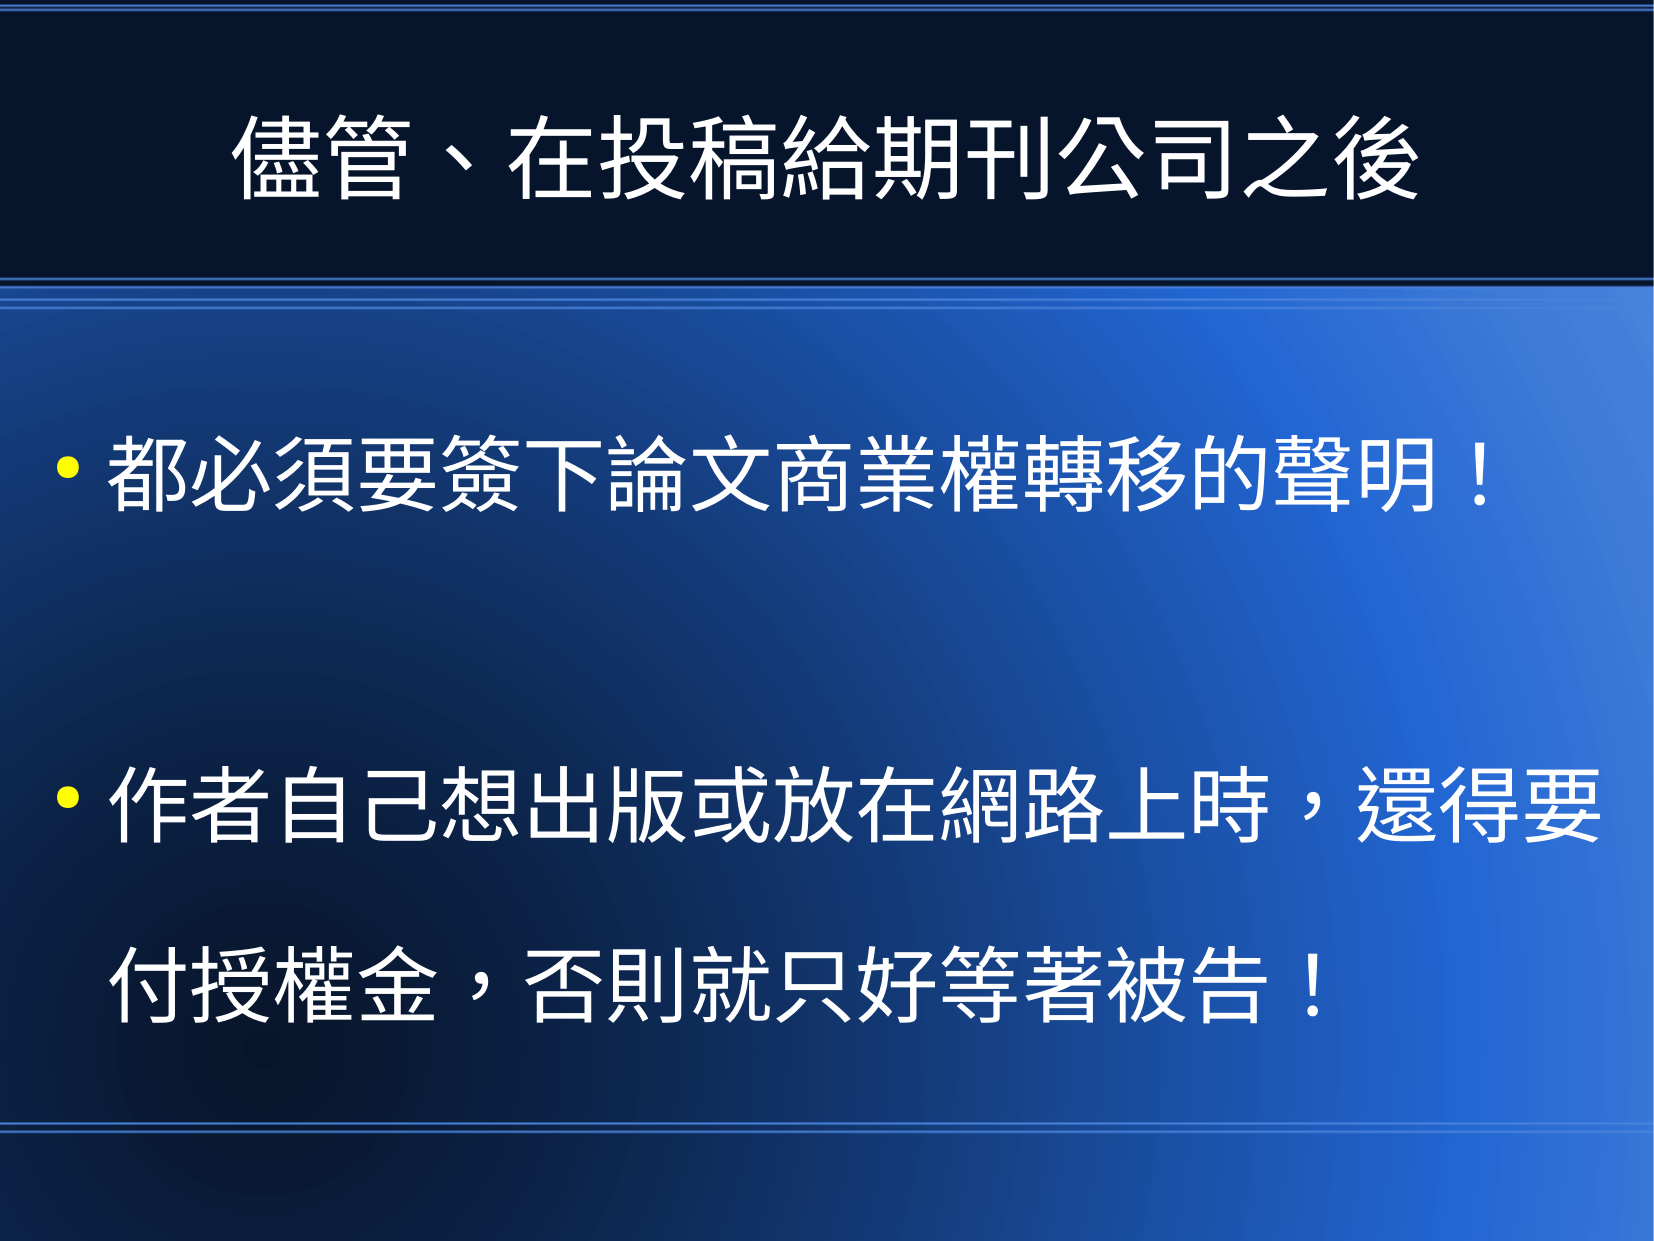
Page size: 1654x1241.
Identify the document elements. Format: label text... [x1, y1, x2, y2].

picture [0, 0, 1654, 1241]
title 儘管、在投稿給期刊公司之後 [82, 49, 1571, 257]
list 都必須要簽下論文商業權轉移的聲明！ 作者自己想出版或放在網路上時，還得要付授權金，否則就只好等著被告！ [35, 348, 1630, 1241]
